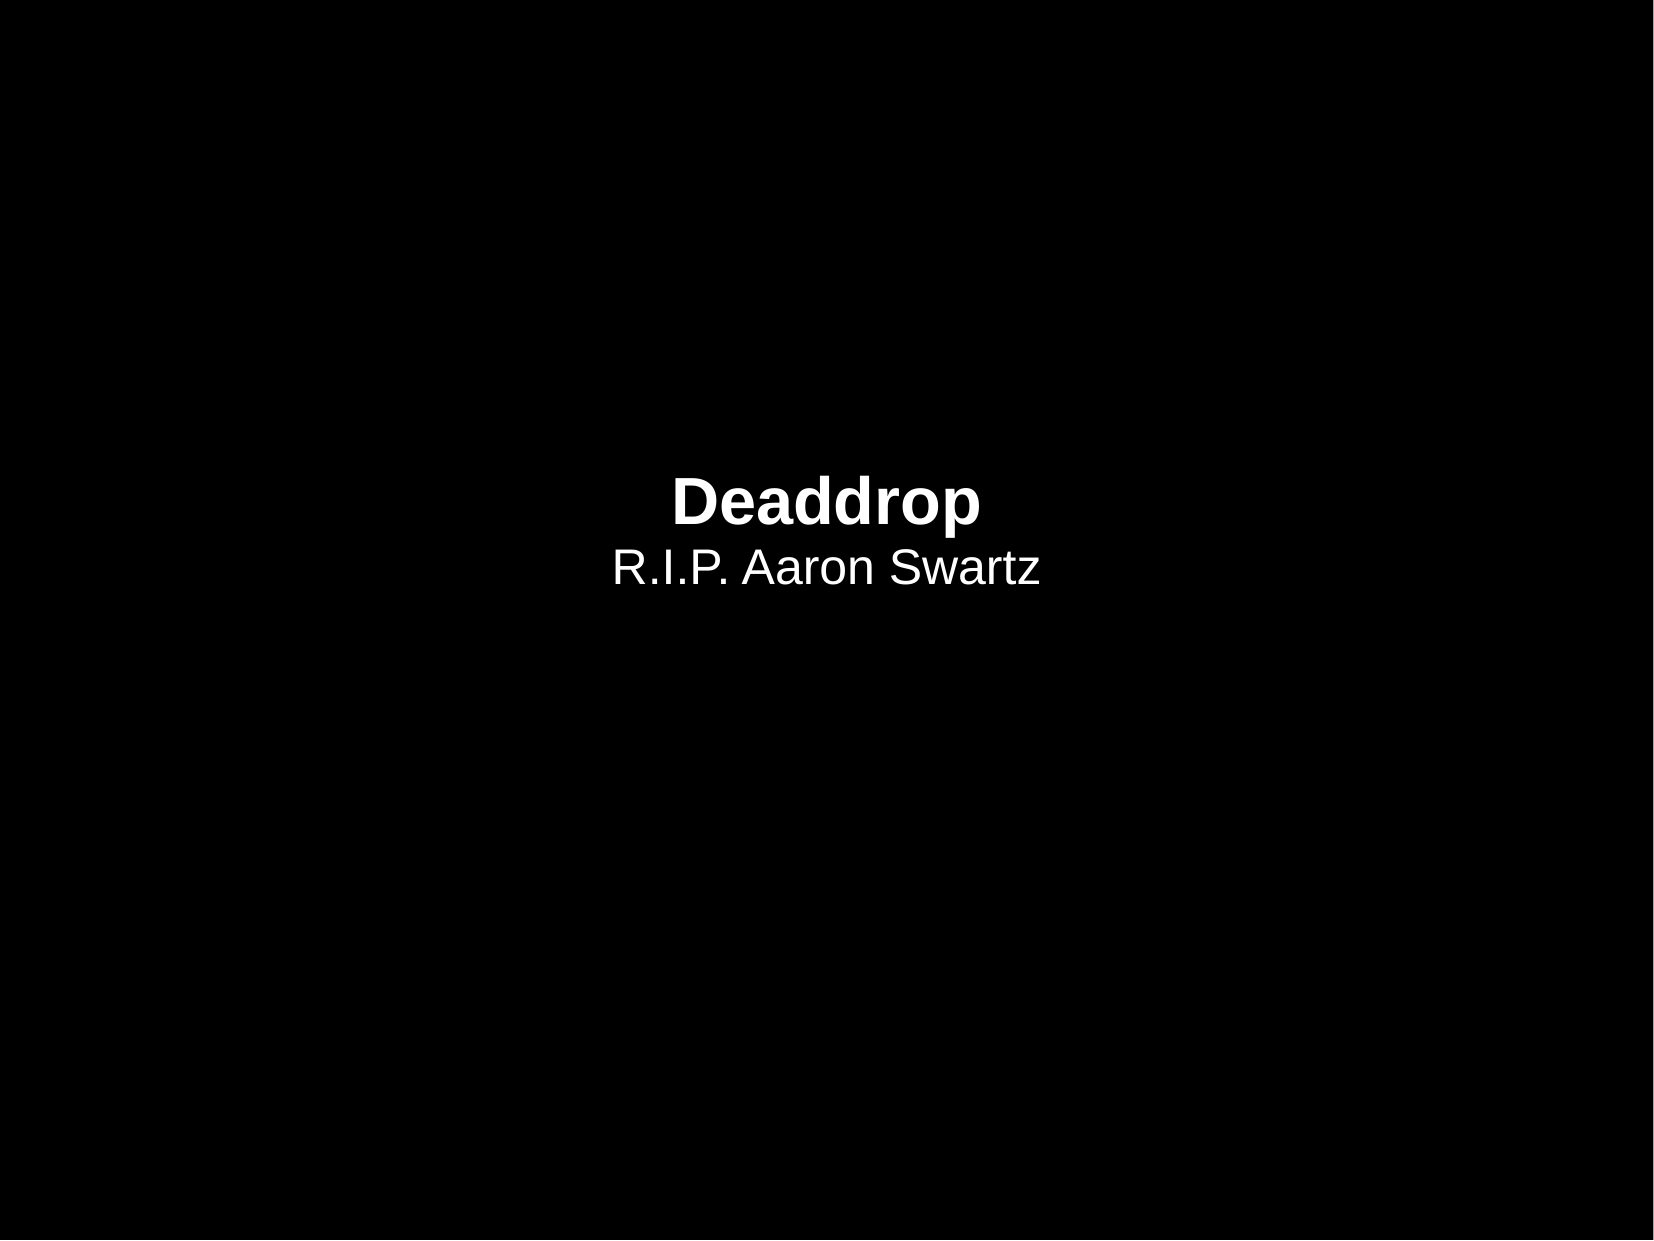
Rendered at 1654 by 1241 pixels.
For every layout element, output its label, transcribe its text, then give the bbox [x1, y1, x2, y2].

subtitle Deaddrop R.I.P. Aaron Swartz [82, 49, 1571, 1010]
